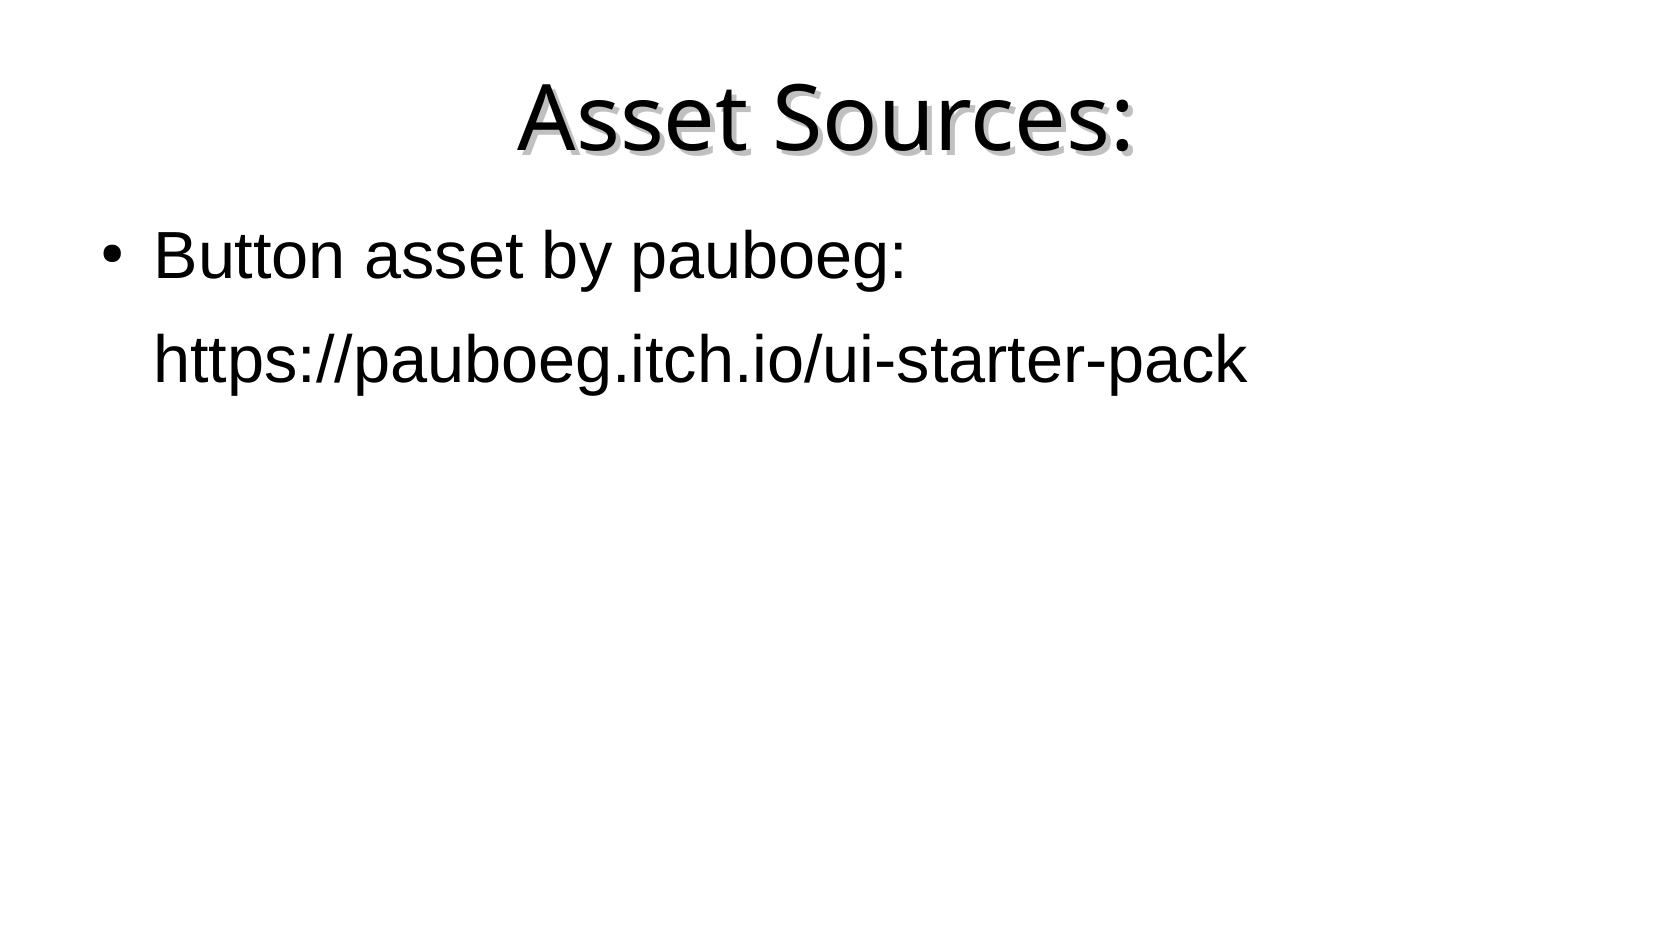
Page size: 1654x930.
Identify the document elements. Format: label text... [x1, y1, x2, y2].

list Button asset by pauboeg: https://pauboeg.itch.io/ui-starter-pack [82, 217, 1571, 757]
title Asset Sources: [82, 37, 1571, 193]
